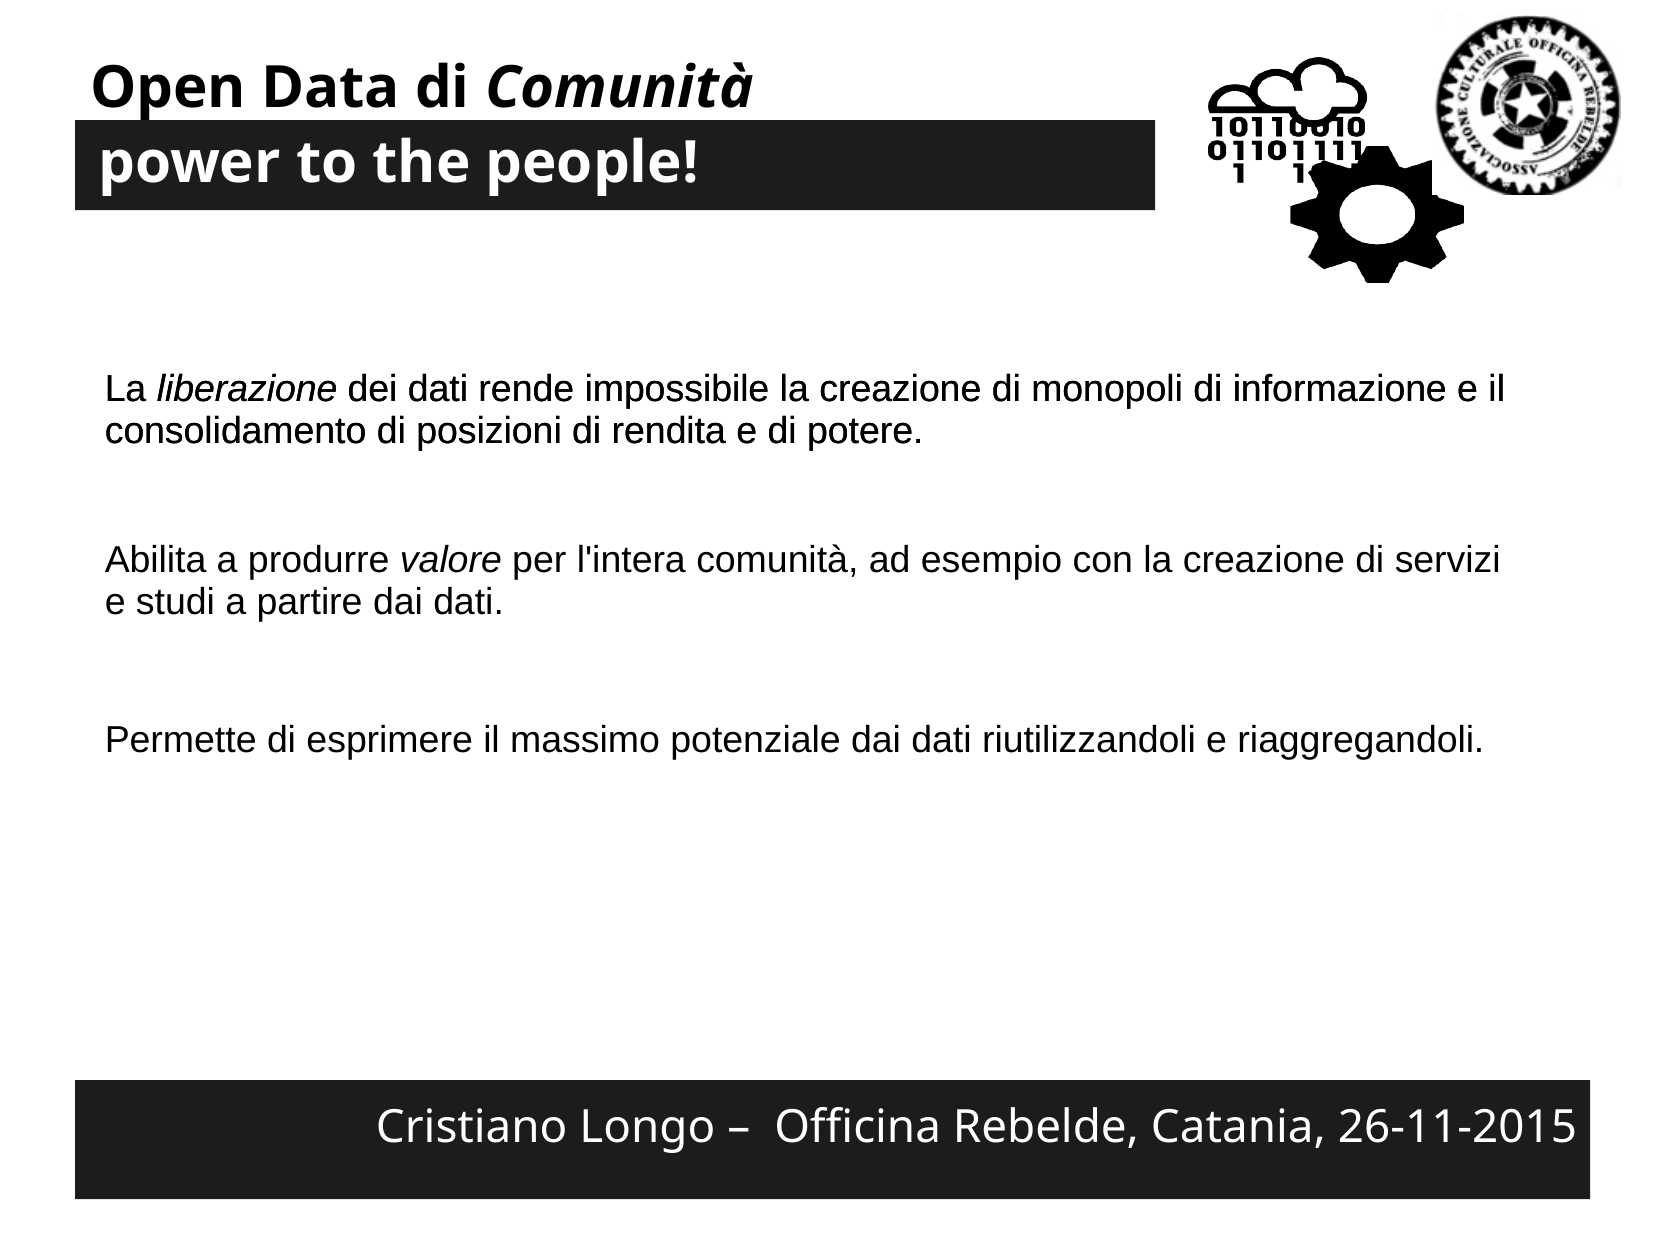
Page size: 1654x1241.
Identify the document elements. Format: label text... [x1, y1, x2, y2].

text_box Abilita a produrre valore per l'intera comunità, ad esempio con la creazione di servizi e studi a partire dai dati. [90, 531, 1546, 631]
list Cristiano Longo – Officina Rebelde, Catania, 26-11-2015 [75, 1080, 1591, 1200]
list power to the people! [75, 120, 1156, 211]
text_box Permette di esprimere il massimo potenziale dai dati riutilizzandoli e riaggregandoli. [90, 711, 1546, 769]
picture [1208, 15, 1621, 283]
text_box La liberazione dei dati rende impossibile la creazione di monopoli di informazione e il consolidamento di posizioni di rendita e di potere. [90, 360, 1546, 459]
list Open Data di Comunità [75, 45, 1325, 166]
